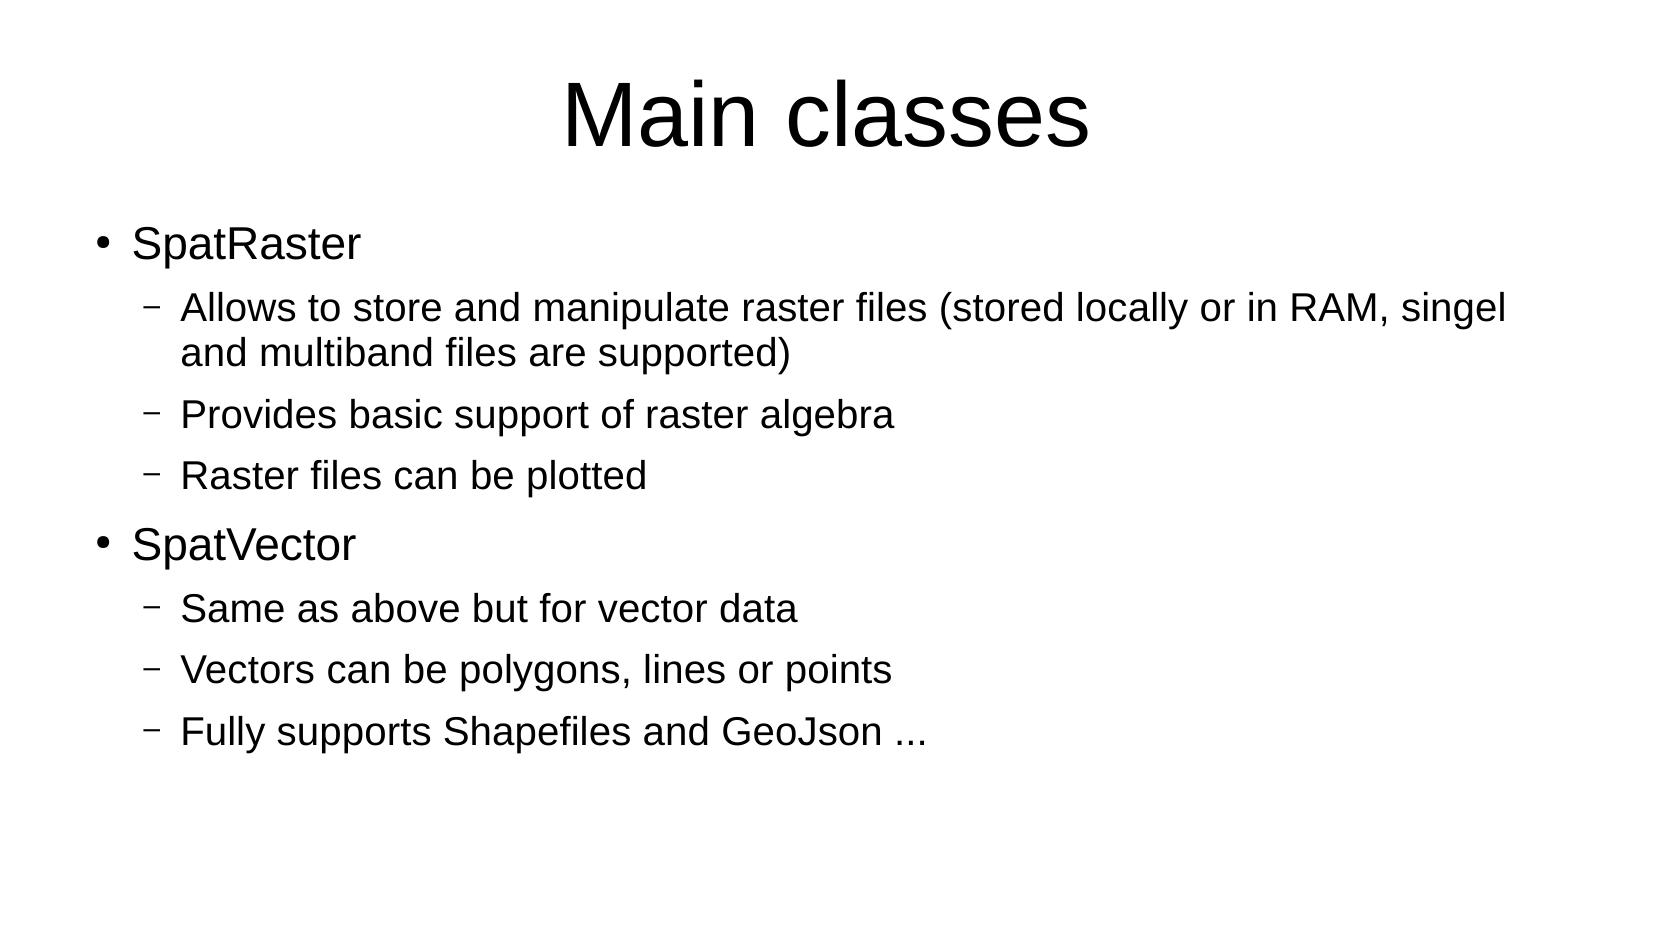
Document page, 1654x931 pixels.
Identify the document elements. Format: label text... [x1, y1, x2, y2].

list SpatRaster Allows to store and manipulate raster files (stored locally or in RAM, singel and multiband files are supported) Provides basic support of raster algebra Raster files can be plotted SpatVector Same as above but for vector data Vectors can be polygons, lines or points Fully supports Shapefiles and GeoJson ... [82, 217, 1571, 758]
title Main classes [82, 37, 1571, 193]
